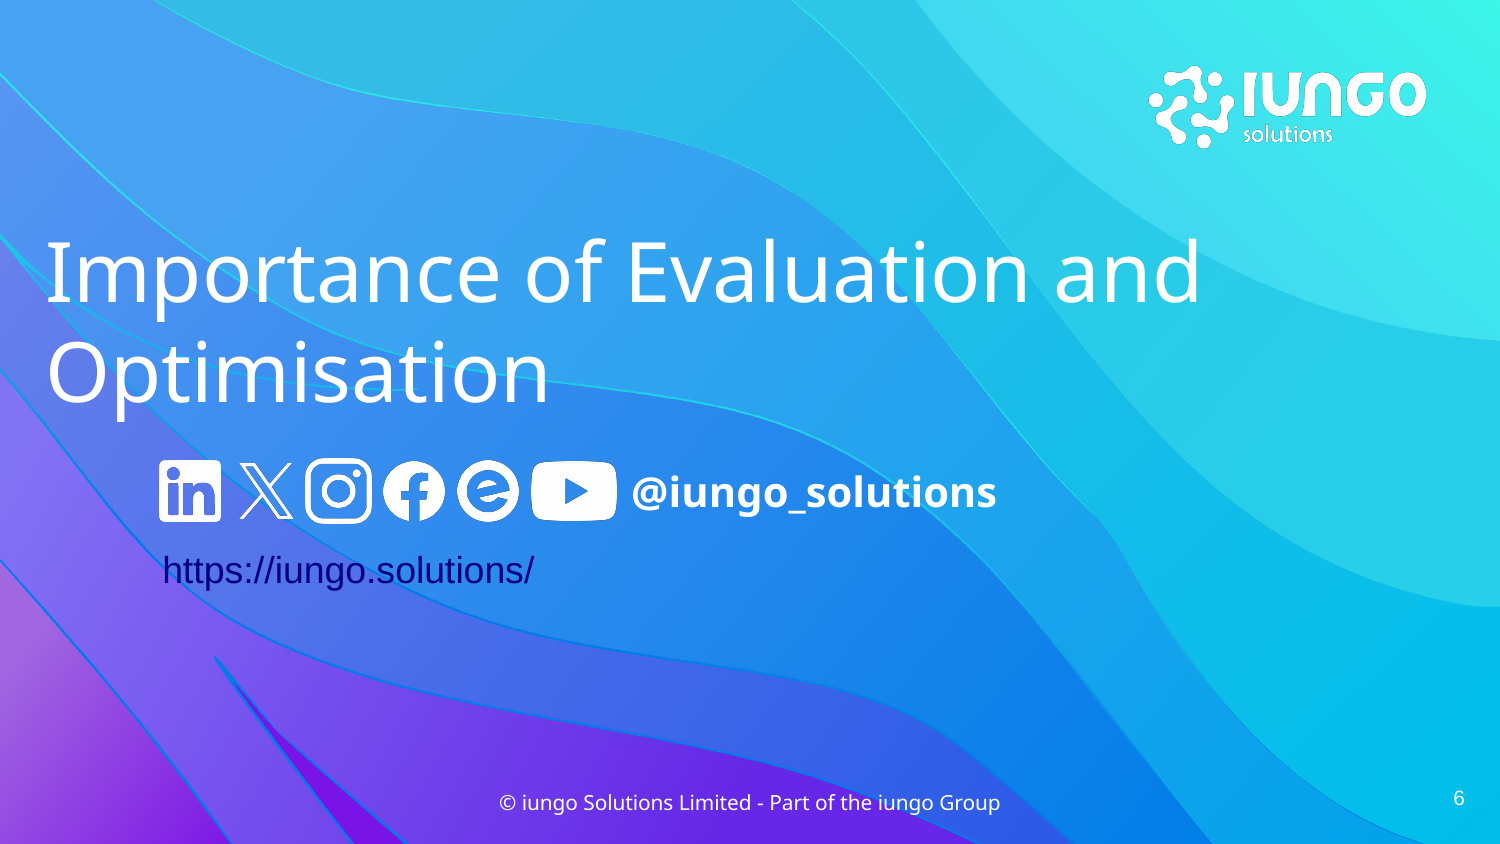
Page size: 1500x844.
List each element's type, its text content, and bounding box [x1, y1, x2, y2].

picture [0, 0, 1500, 844]
title Importance of Evaluation and Optimisation [30, 97, 1407, 434]
slide_number <number> [1389, 764, 1480, 830]
